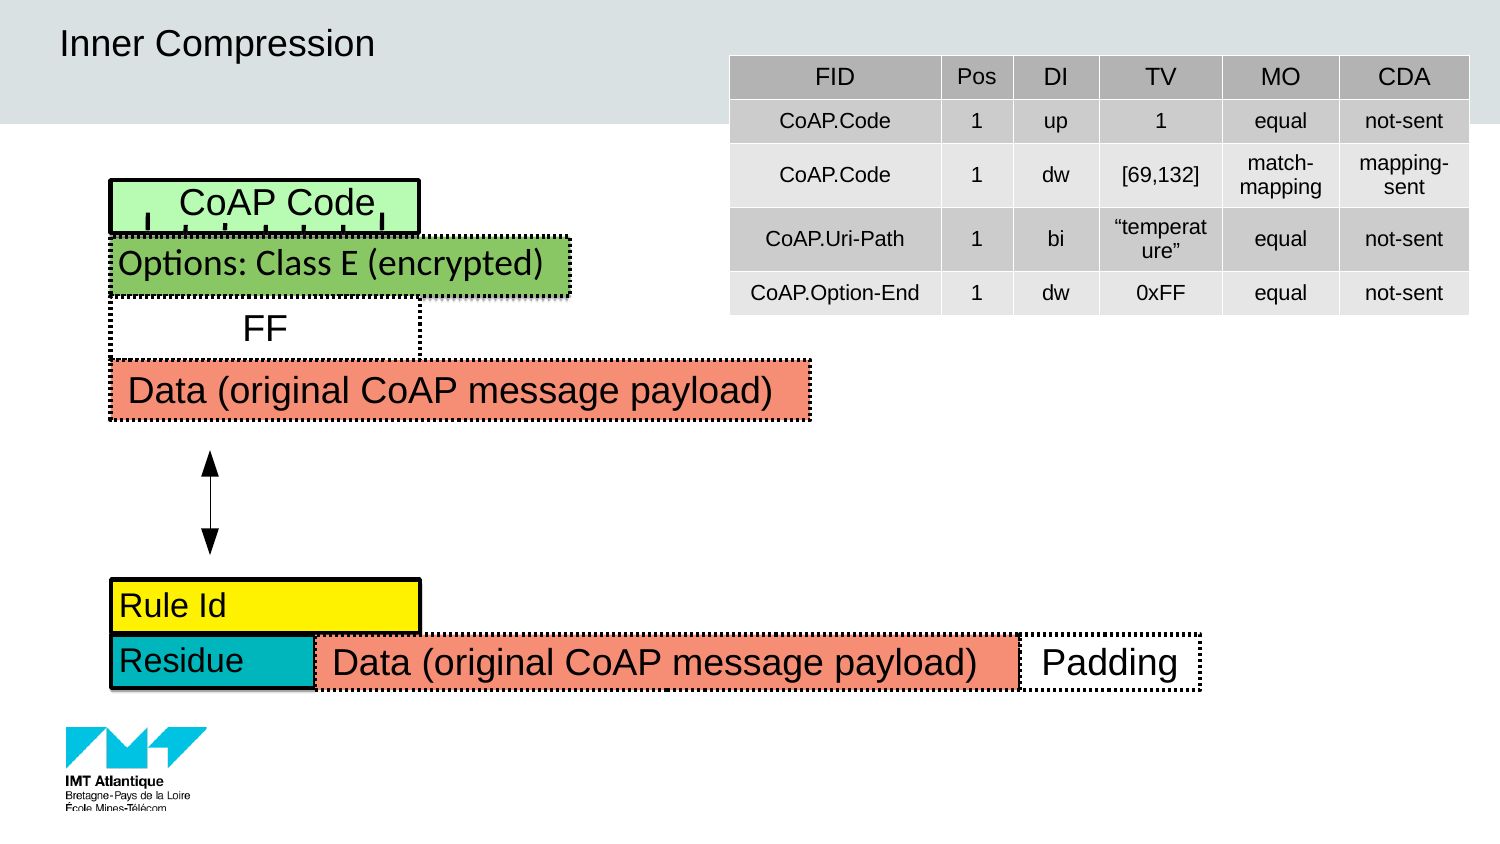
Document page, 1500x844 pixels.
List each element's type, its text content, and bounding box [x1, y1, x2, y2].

table_cell 0xFF [1100, 272, 1222, 315]
table_cell 1 [1100, 100, 1222, 143]
table_cell 1 [942, 272, 1013, 315]
text_box [110, 179, 183, 234]
text_box Inner Compression [44, 15, 1306, 156]
table_header CDA [1340, 56, 1469, 99]
table_cell bi [1014, 208, 1099, 271]
table_cell CoAP.Uri-Path [730, 208, 941, 271]
table_cell CoAP.Code [730, 144, 941, 207]
text_box FF [110, 296, 421, 360]
table_cell equal [1223, 272, 1339, 315]
table_cell match-mapping [1223, 144, 1339, 207]
table_cell CoAP.Option-End [730, 272, 941, 315]
table_cell 1 [942, 100, 1013, 143]
table_cell dw [1014, 272, 1099, 315]
table_cell CoAP.Code [730, 100, 941, 143]
text_box Residue [111, 634, 315, 688]
table_header TV [1100, 56, 1222, 99]
table_cell dw [1014, 144, 1099, 207]
table_header Pos [942, 56, 1013, 99]
table_cell equal [1223, 100, 1339, 143]
text_box Rule Id [111, 579, 420, 633]
text_box Options: Class E (encrypted) [110, 236, 571, 297]
text_box Data (original CoAP message payload) [315, 634, 1020, 691]
table_cell mapping-sent [1340, 144, 1469, 207]
table_header MO [1223, 56, 1339, 99]
table_cell not-sent [1340, 272, 1469, 315]
table_cell not-sent [1340, 208, 1469, 271]
table_header DI [1014, 56, 1099, 99]
table_cell up [1014, 100, 1099, 143]
table_cell [69,132] [1100, 144, 1222, 207]
text_box Data (original CoAP message payload) [110, 360, 811, 421]
table_cell 1 [942, 144, 1013, 207]
table_header FID [730, 56, 941, 99]
table_cell not-sent [1340, 100, 1469, 143]
text_box CoAP Code [164, 174, 420, 231]
table_cell equal [1223, 208, 1339, 271]
table_cell “temperature” [1100, 208, 1222, 271]
text_box Padding [1020, 634, 1201, 691]
table_cell 1 [942, 208, 1013, 271]
